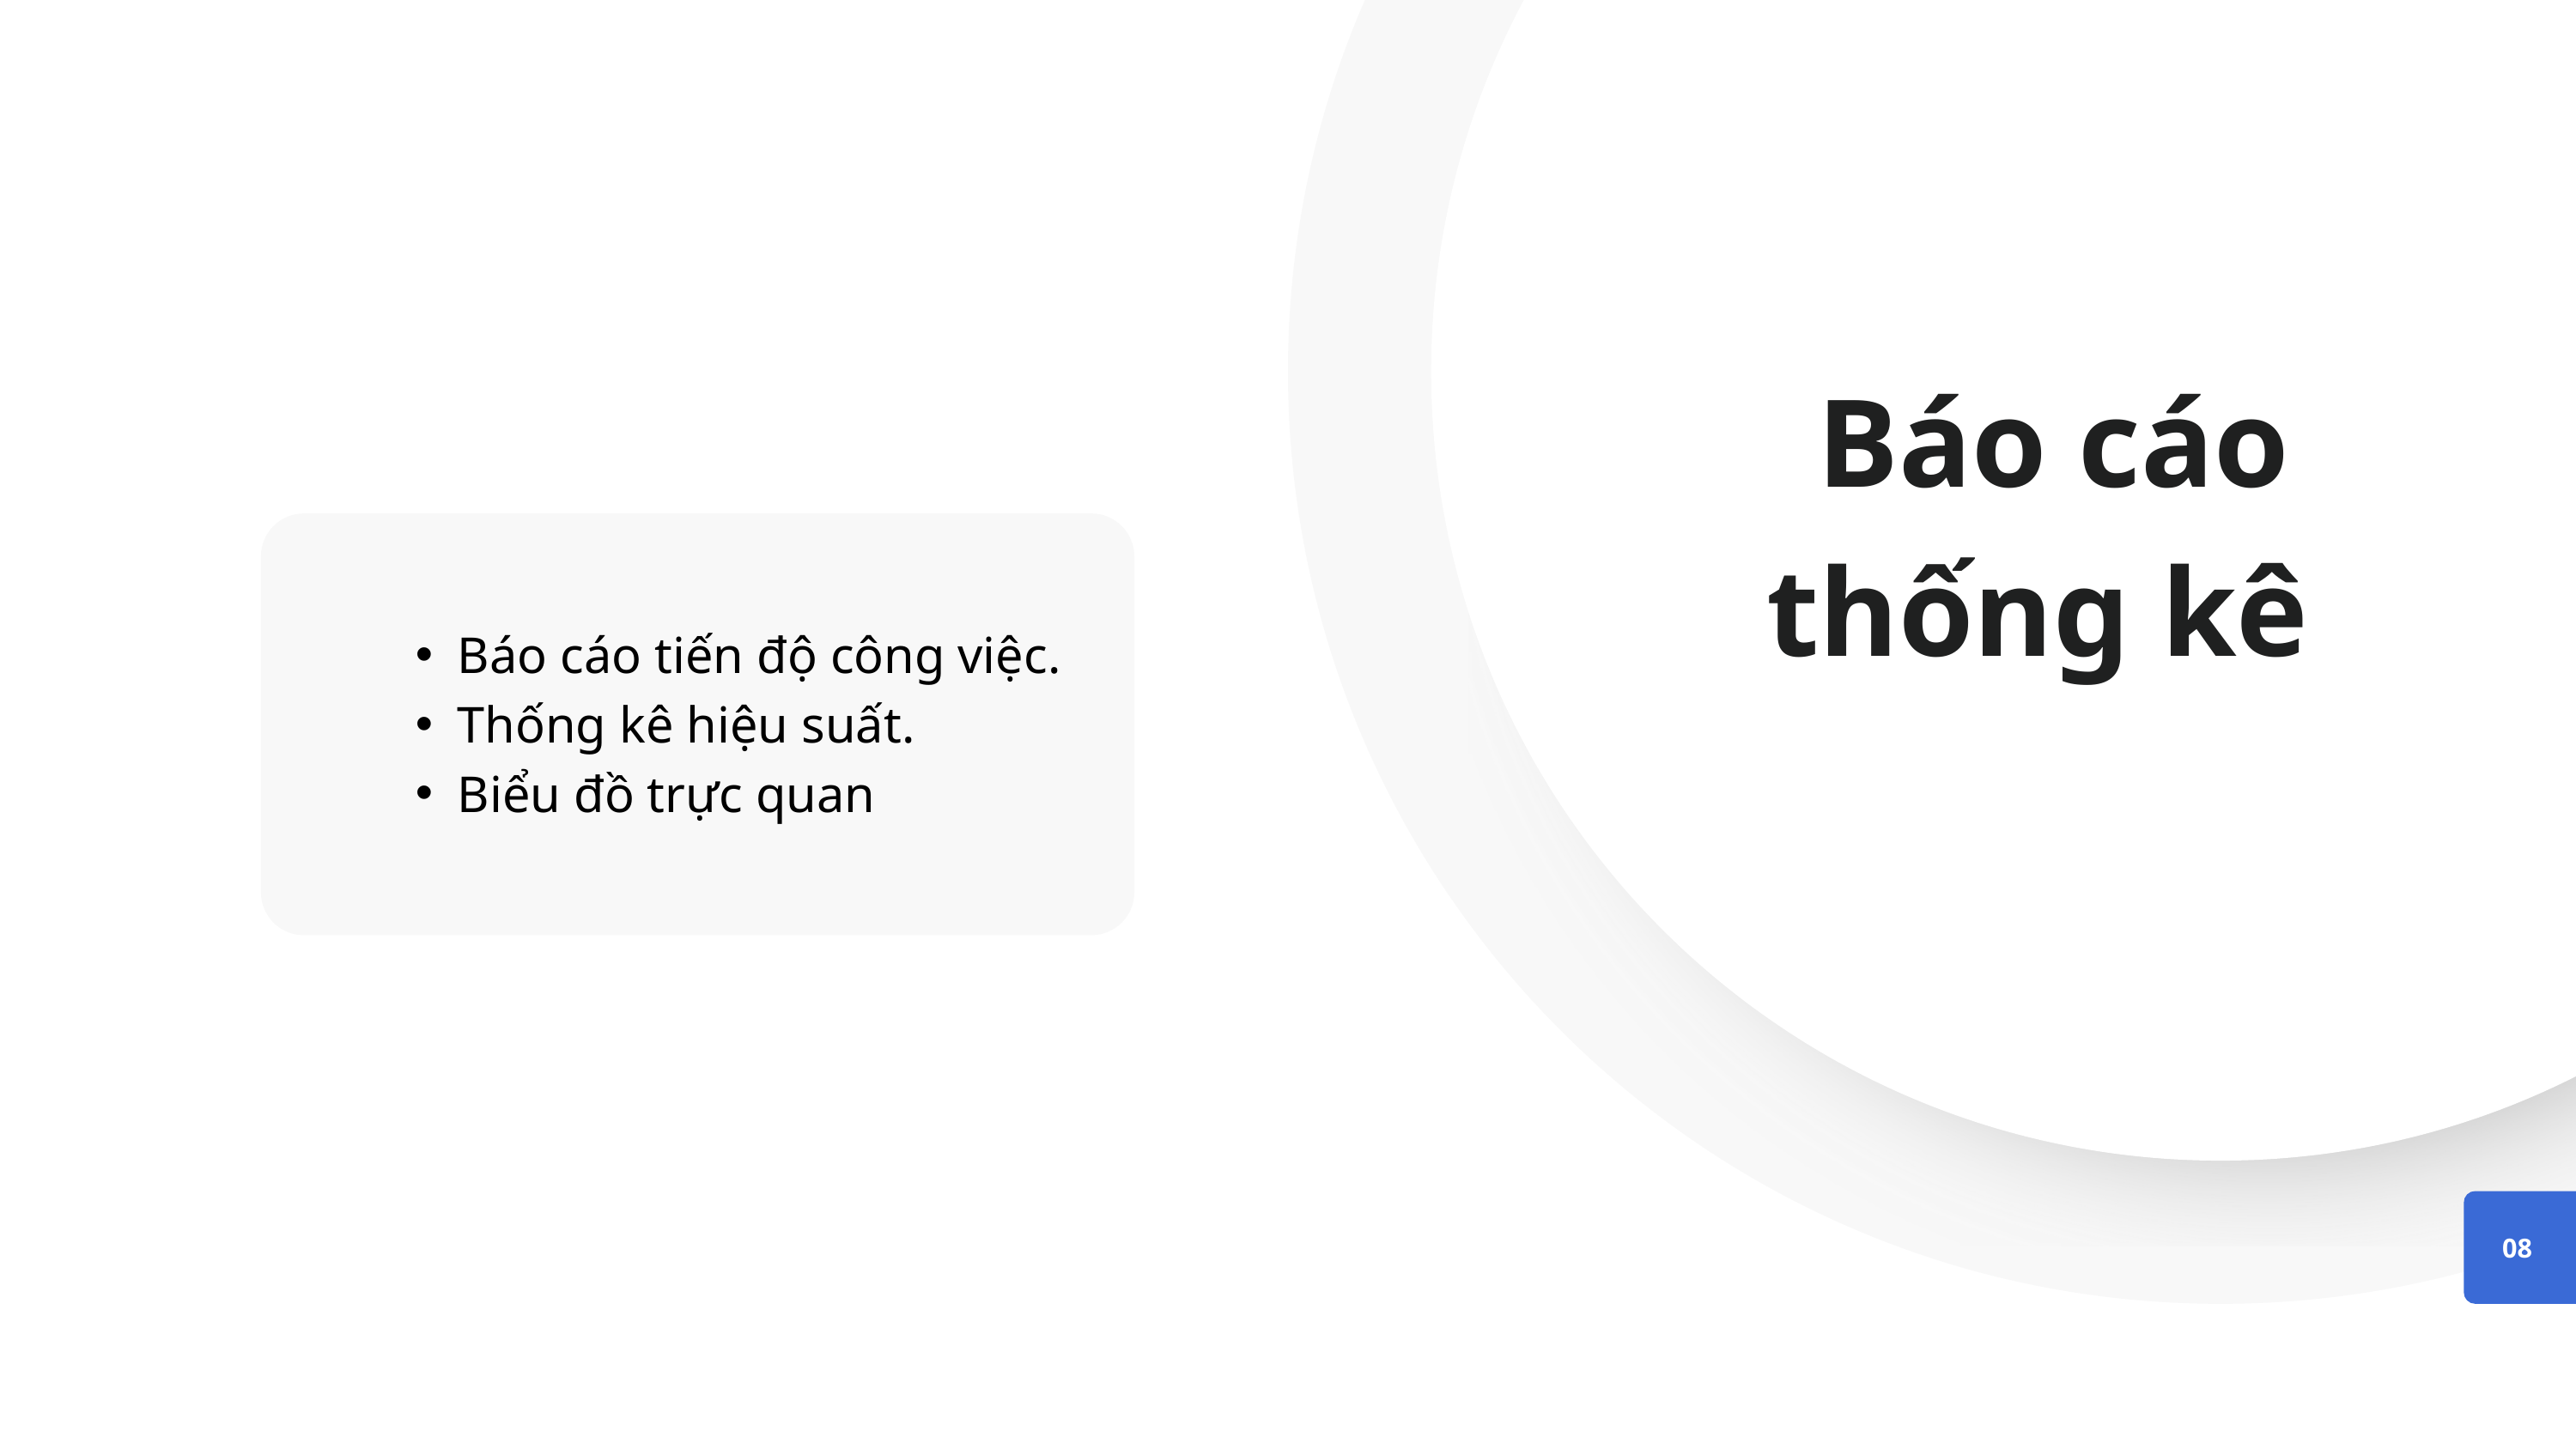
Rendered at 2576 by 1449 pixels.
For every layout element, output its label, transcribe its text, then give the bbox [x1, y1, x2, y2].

text_box [1288, 0, 2576, 1304]
text_box 08 [2489, 1226, 2553, 1264]
text_box Báo cáo tiến độ công việc. Thống kê hiệu suất. Biểu đồ trực quan [331, 614, 1100, 821]
text_box [260, 487, 1135, 936]
text_box Báo cáo thống kê [1675, 341, 2432, 673]
